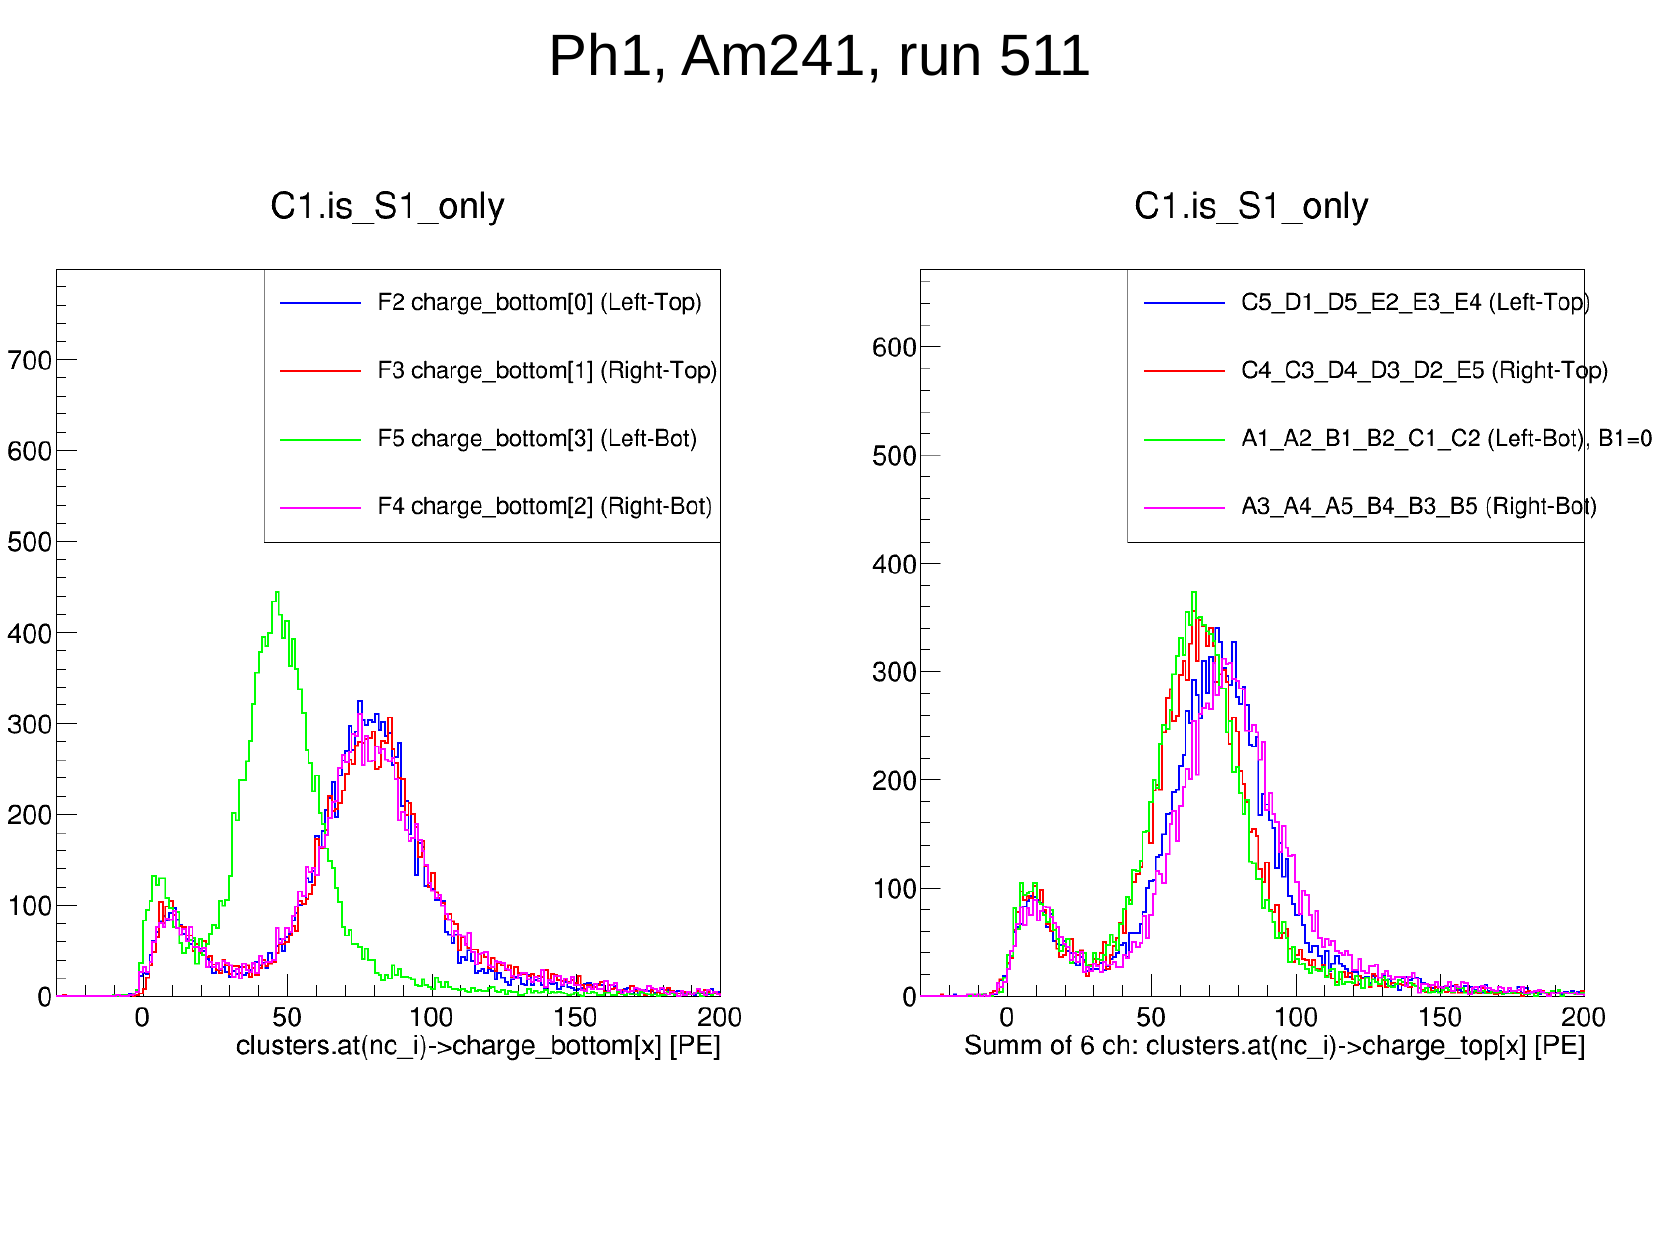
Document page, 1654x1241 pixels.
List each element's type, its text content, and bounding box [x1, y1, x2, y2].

text_box Ph1, Am241, run 511 [480, 14, 1162, 151]
picture [6, 180, 1654, 1066]
